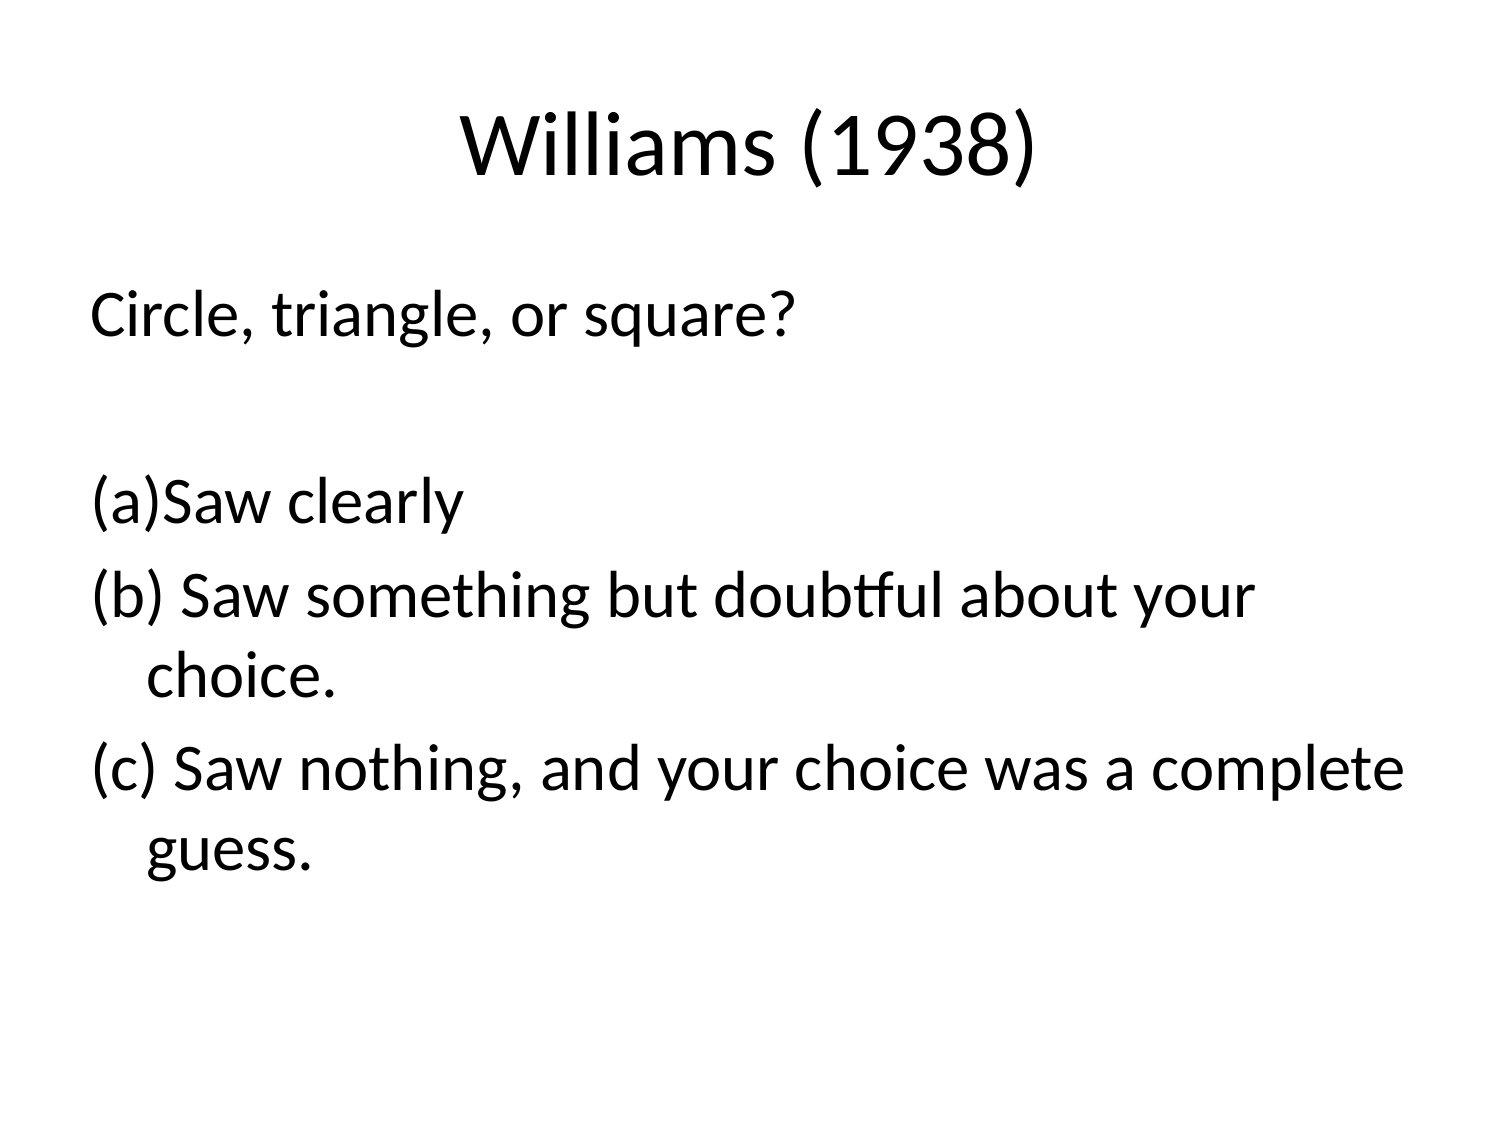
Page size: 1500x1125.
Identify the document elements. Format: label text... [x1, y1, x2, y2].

list Circle, triangle, or square? (a)Saw clearly (b) Saw something but doubtful about your choice. (c) Saw nothing, and your choice was a complete guess. [75, 262, 1459, 1005]
title Williams (1938) [75, 45, 1425, 233]
